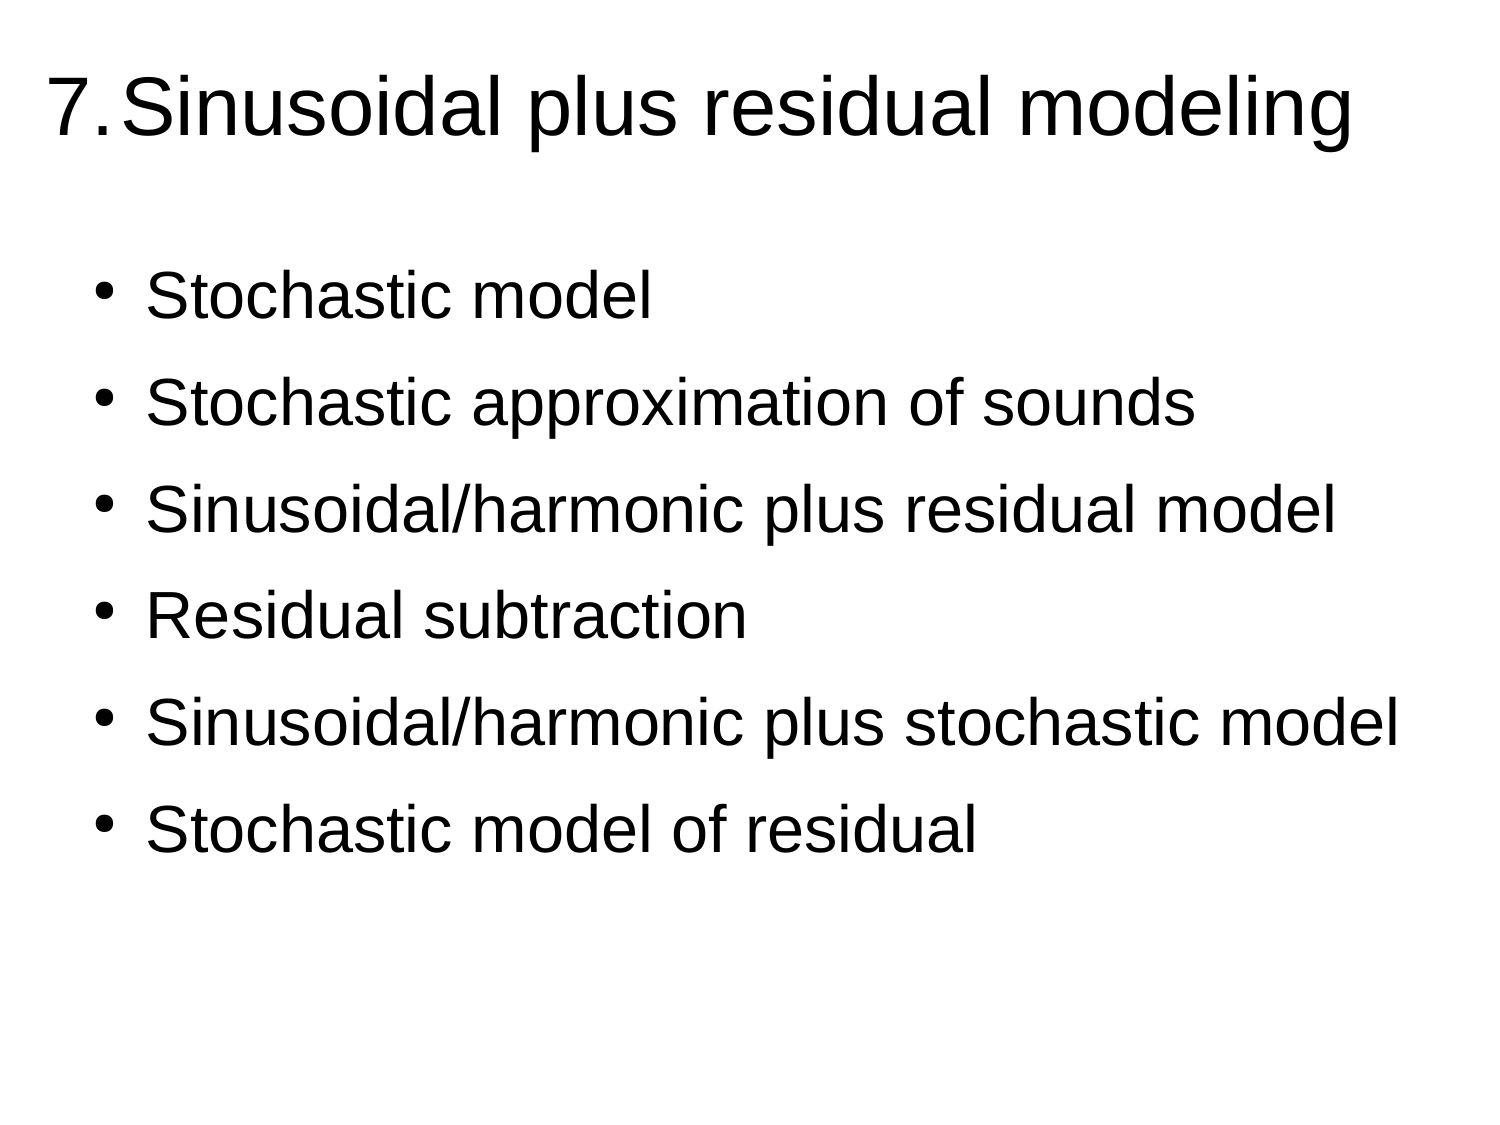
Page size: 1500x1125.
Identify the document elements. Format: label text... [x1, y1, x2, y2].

list Stochastic model Stochastic approximation of sounds Sinusoidal/harmonic plus residual model Residual subtraction Sinusoidal/harmonic plus stochastic model Stochastic model of residual [75, 247, 1471, 991]
title 7. Sinusoidal plus residual modeling [45, 13, 1396, 201]
